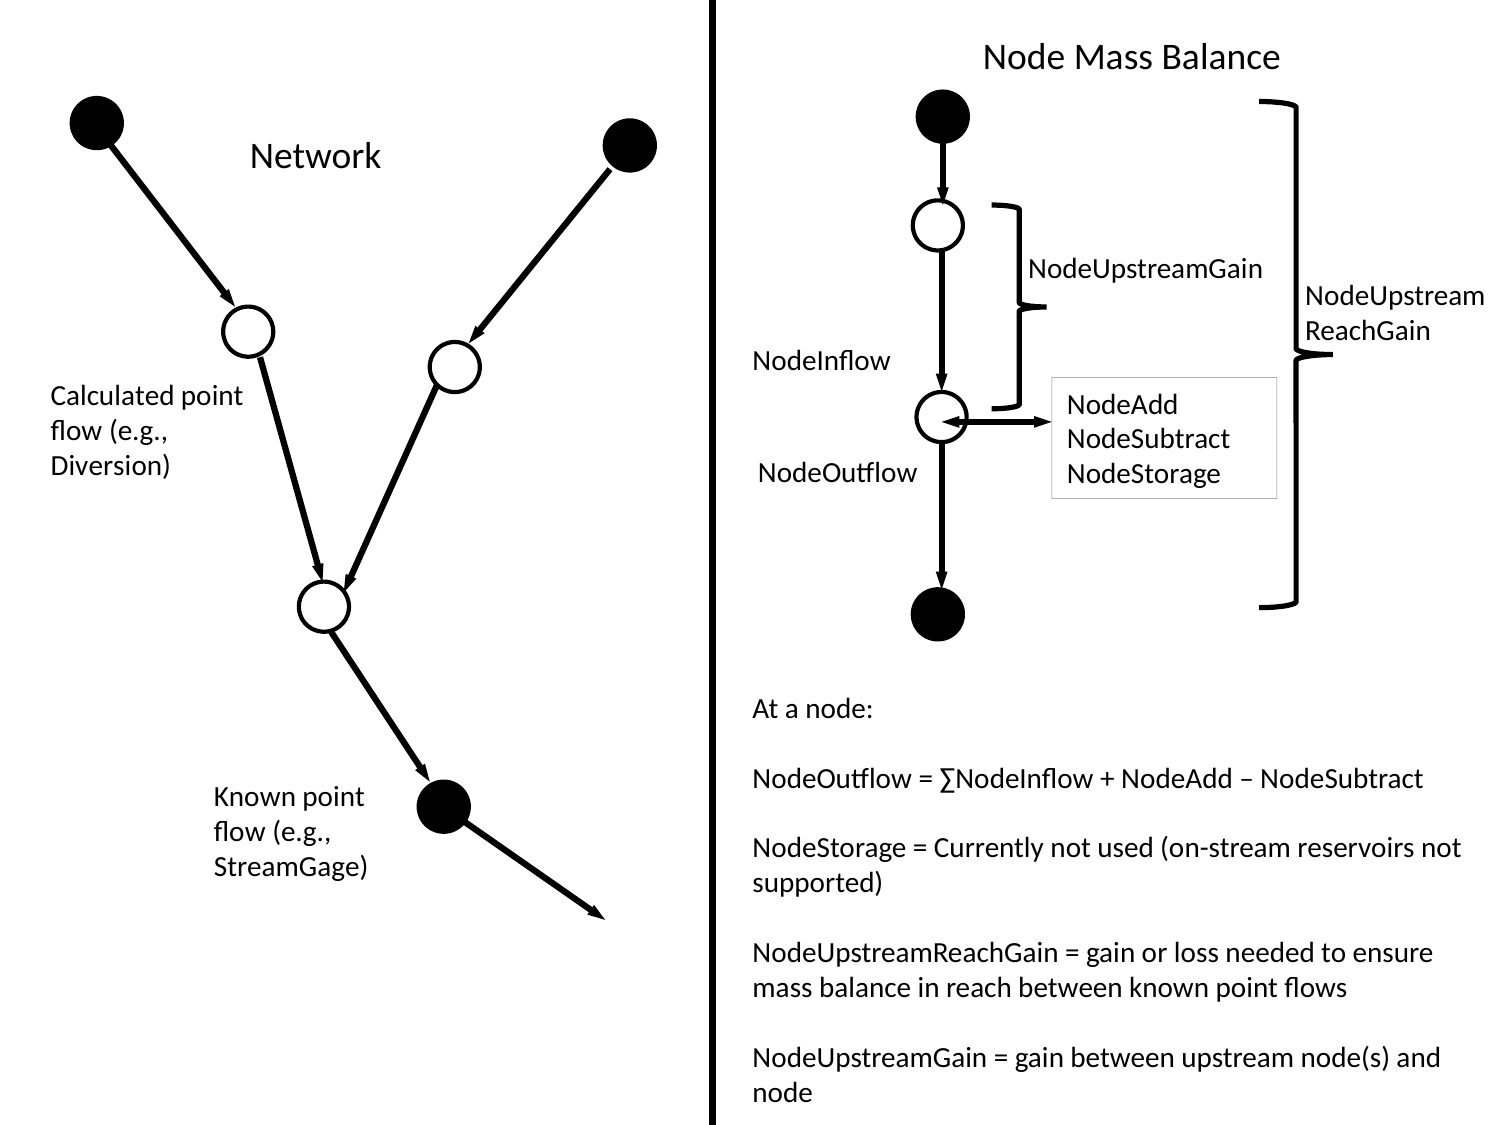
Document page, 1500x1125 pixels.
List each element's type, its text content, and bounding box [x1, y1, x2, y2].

text_box Known point flow (e.g., StreamGage) [198, 769, 393, 891]
text_box [917, 91, 968, 142]
text_box [223, 306, 274, 357]
text_box NodeOutflow [742, 445, 935, 497]
text_box NodeInflow [737, 334, 917, 385]
text_box [912, 200, 963, 251]
text_box NodeUpstream ReachGain [1290, 268, 1500, 355]
text_box [71, 98, 122, 149]
text_box NodeAdd NodeSubtract NodeStorage [1051, 377, 1277, 499]
text_box Network [234, 123, 463, 184]
text_box [418, 781, 469, 832]
text_box [298, 581, 349, 632]
text_box [916, 392, 967, 442]
text_box NodeUpstreamGain [1013, 241, 1291, 293]
text_box At a node: NodeOutflow = ∑NodeInflow + NodeAdd – NodeSubtract NodeStorage = Currently not used (on-stream reservoirs not supported) NodeUpstreamReachGain = gain or loss needed to ensure mass balance in reach between known point flows NodeUpstreamGain = gain between upstream node(s) and node [737, 681, 1486, 1121]
text_box Node Mass Balance [967, 25, 1319, 86]
text_box [912, 589, 963, 640]
text_box [604, 120, 655, 171]
text_box Calculated point flow (e.g., Diversion) [35, 369, 260, 491]
text_box [429, 341, 480, 393]
